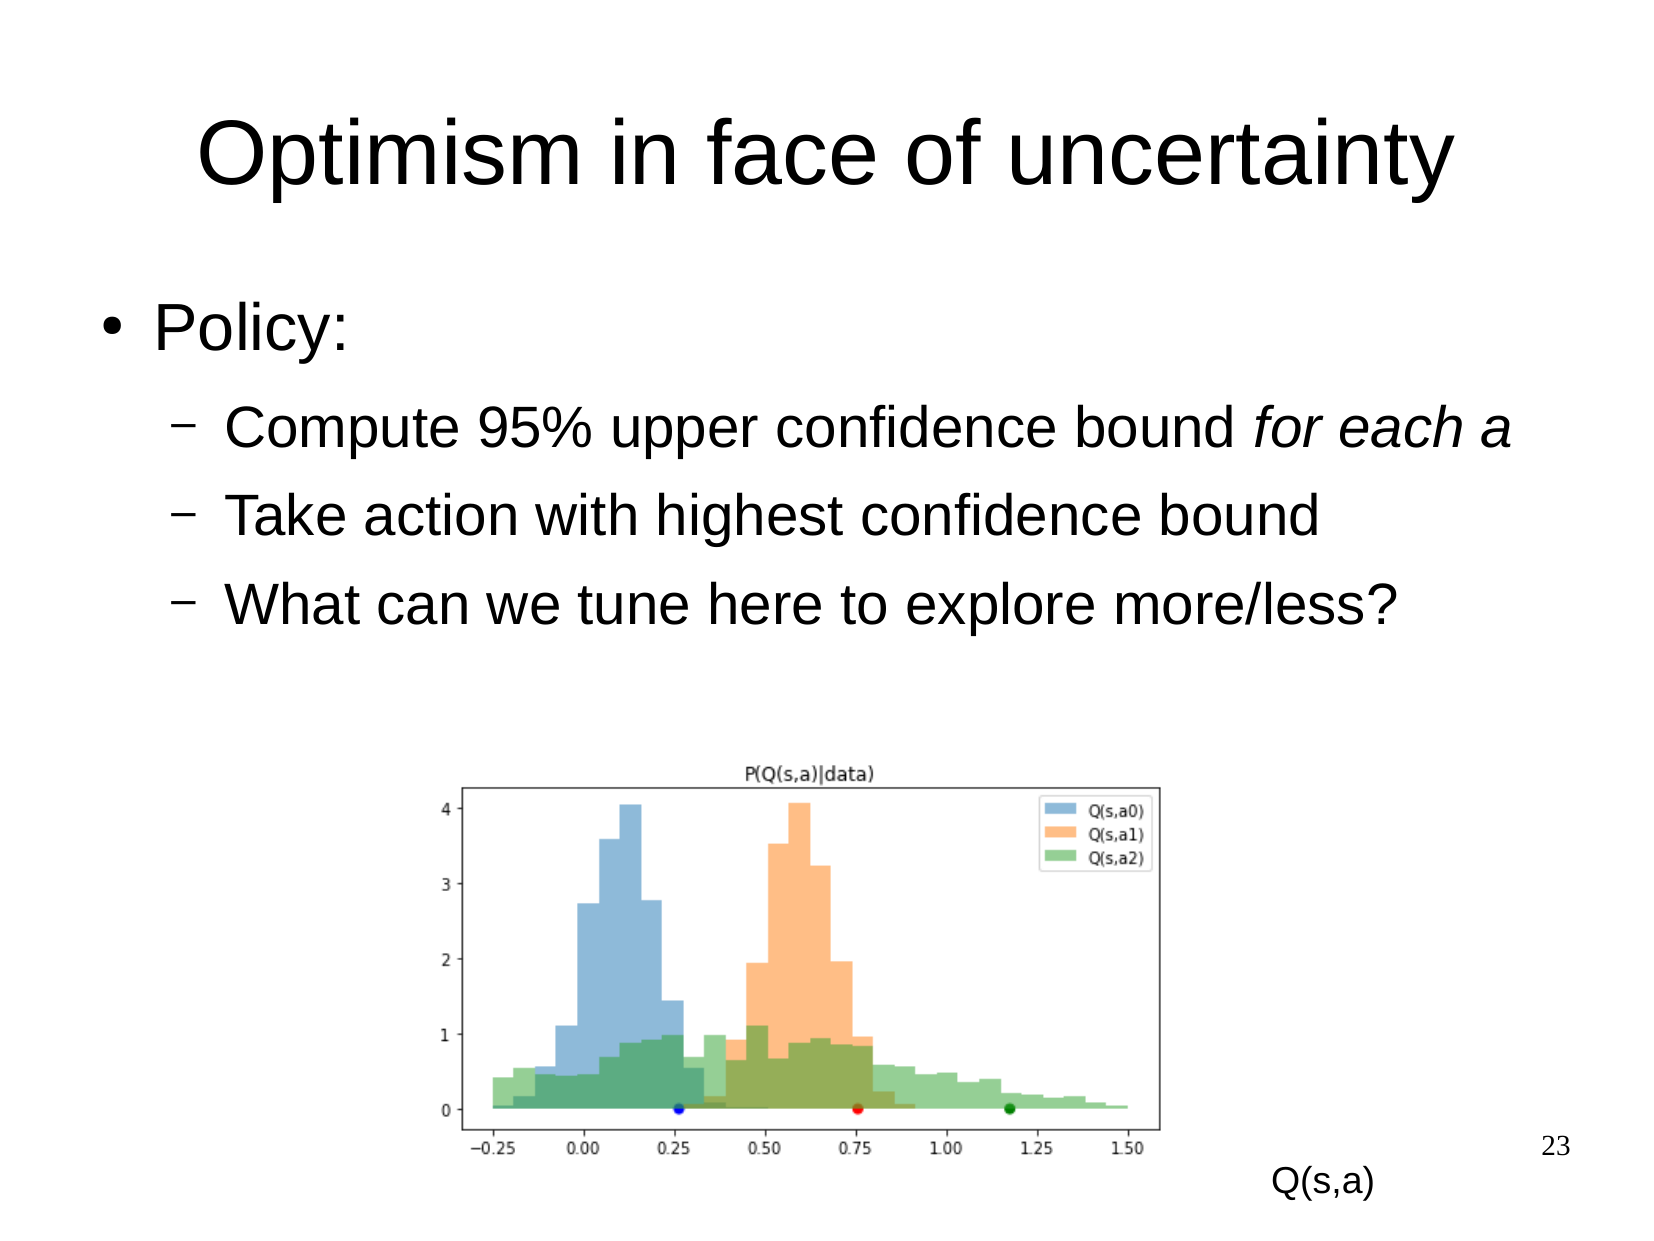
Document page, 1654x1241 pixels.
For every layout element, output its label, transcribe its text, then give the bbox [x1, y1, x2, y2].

picture [429, 753, 1175, 1167]
list Policy: Compute 95% upper confidence bound for each a Take action with highest confidence bound What can we tune here to explore more/less? [82, 290, 1571, 1010]
text_box Q(s,a) [1256, 1152, 1391, 1210]
title Optimism in face of uncertainty [82, 49, 1571, 257]
